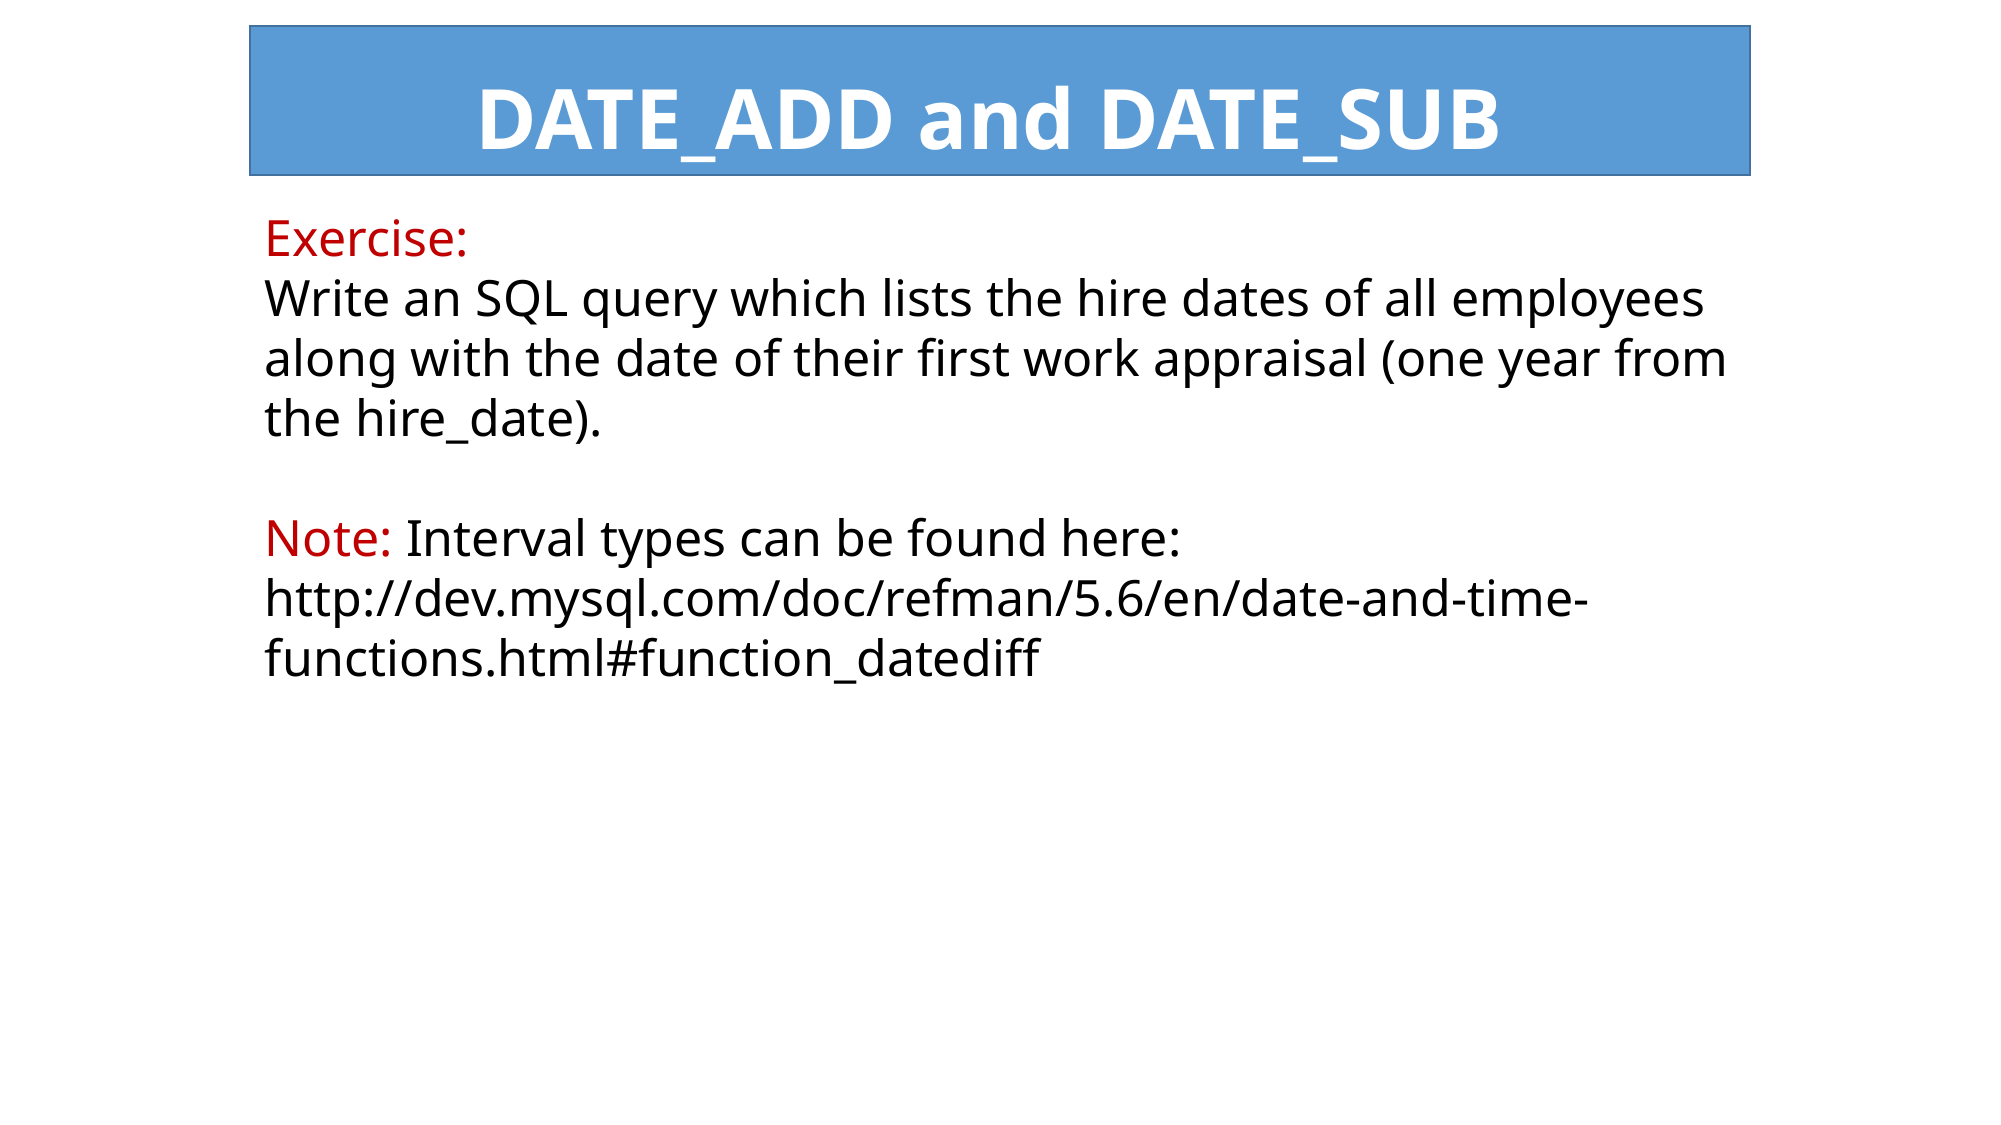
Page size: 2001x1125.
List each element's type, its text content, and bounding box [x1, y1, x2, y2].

text_box Exercise: Write an SQL query which lists the hire dates of all employees along with the date of their first work appraisal (one year from the hire_date). Note: Interval types can be found here: http://dev.mysql.com/doc/refman/5.6/en/date-and-time-functions.html#function_datediff [250, 199, 1750, 739]
subtitle [249, 198, 1750, 1051]
title DATE_ADD and DATE_SUB [249, 26, 1750, 176]
